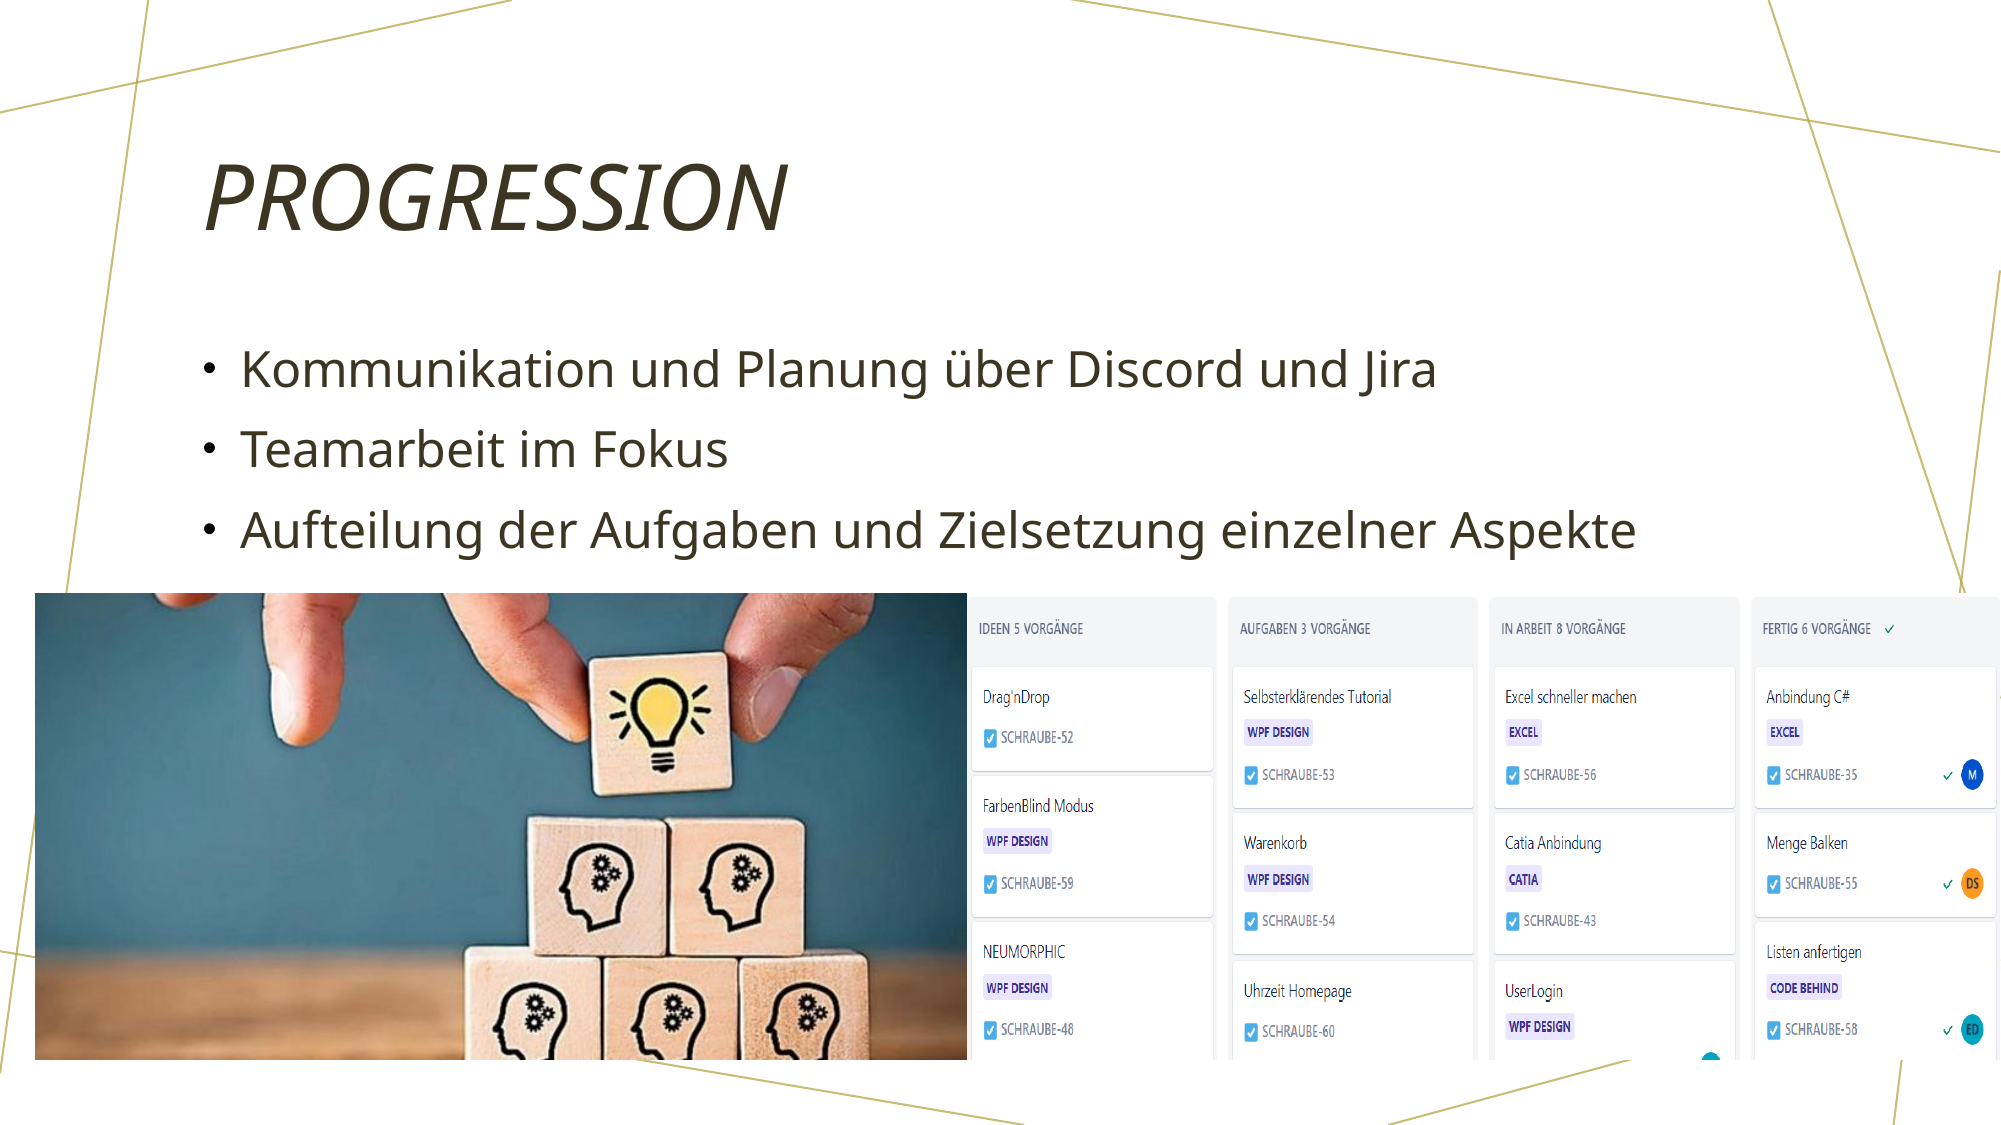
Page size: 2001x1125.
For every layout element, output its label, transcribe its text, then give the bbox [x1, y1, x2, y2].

title Progression [187, 87, 1813, 315]
list Kommunikation und Planung über Discord und Jira Teamarbeit im Fokus Aufteilung der Aufgaben und Zielsetzung einzelner Aspekte [187, 329, 1813, 593]
picture [35, 593, 2000, 1060]
